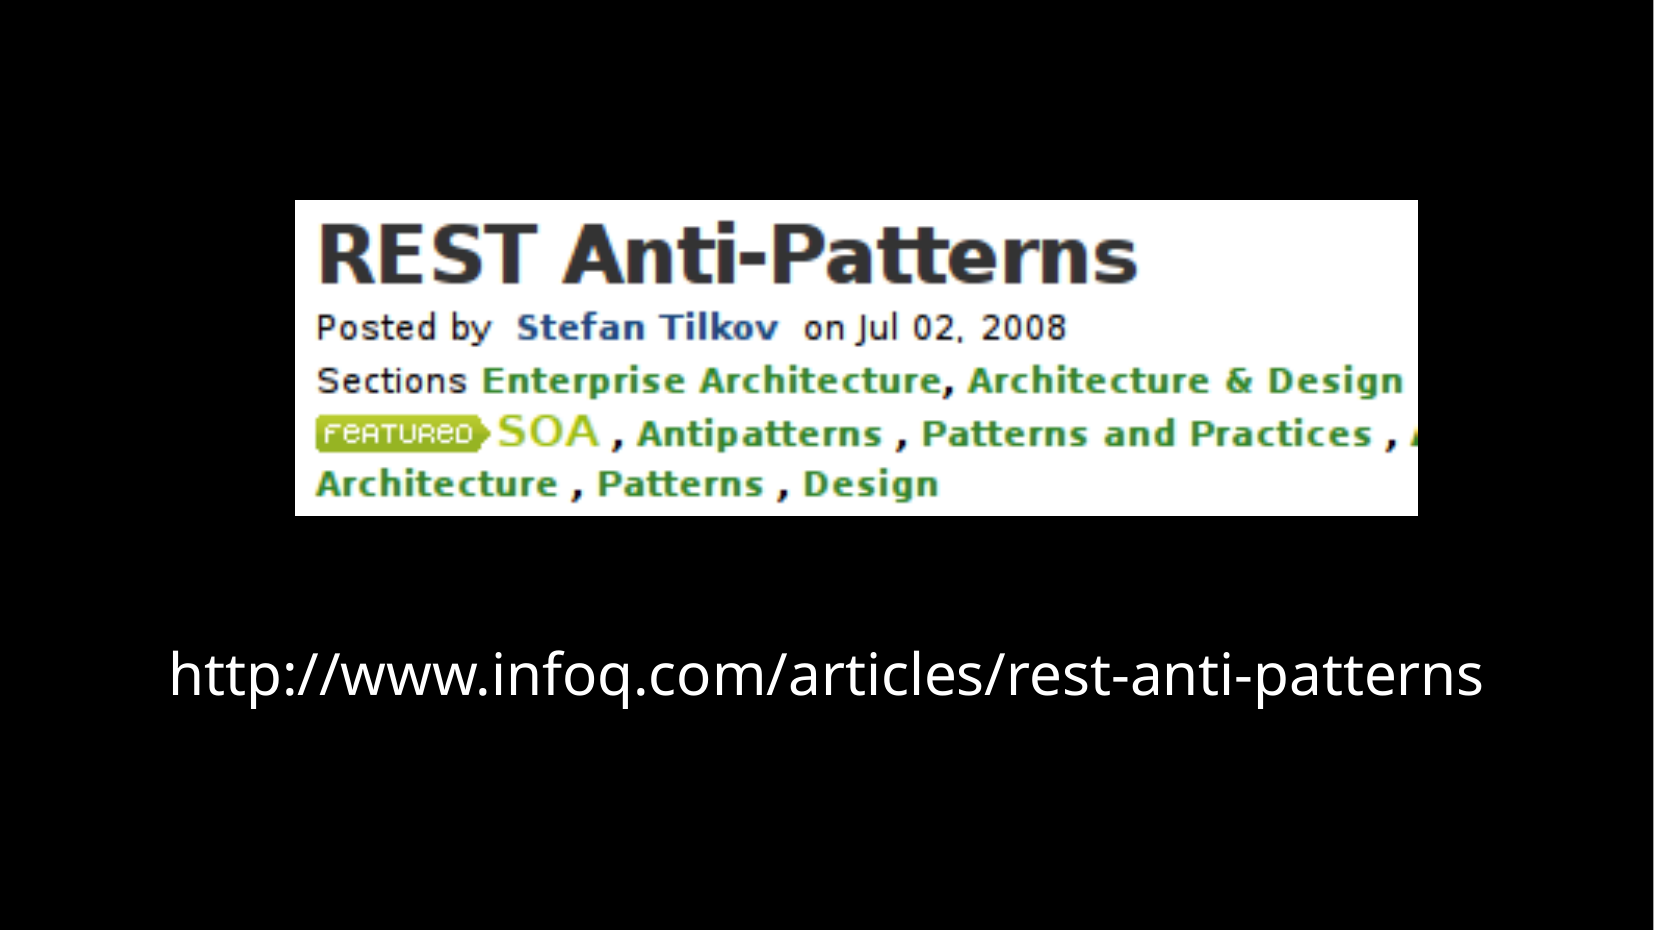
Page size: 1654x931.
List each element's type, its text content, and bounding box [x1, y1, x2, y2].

subtitle http://www.infoq.com/articles/rest-anti-patterns [82, 566, 1571, 780]
picture [295, 200, 1418, 516]
